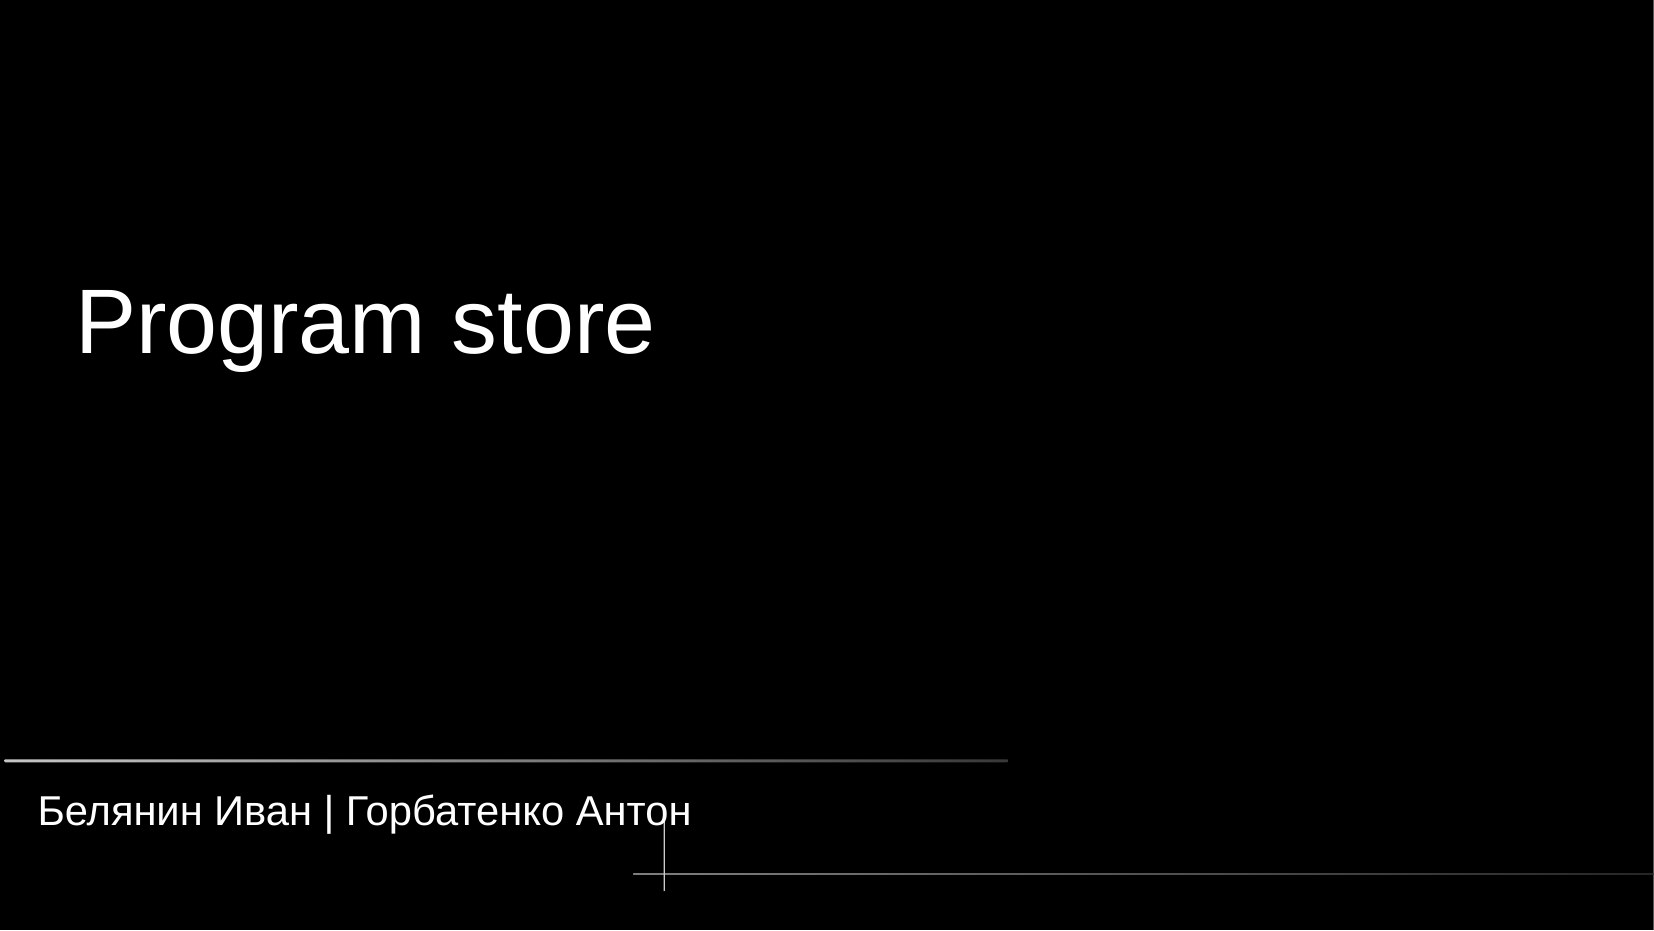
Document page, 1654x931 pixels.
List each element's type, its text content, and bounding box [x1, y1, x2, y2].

title Белянин Иван | Горбатенко Антон [37, 754, 1514, 863]
title Program store [75, 262, 1552, 371]
